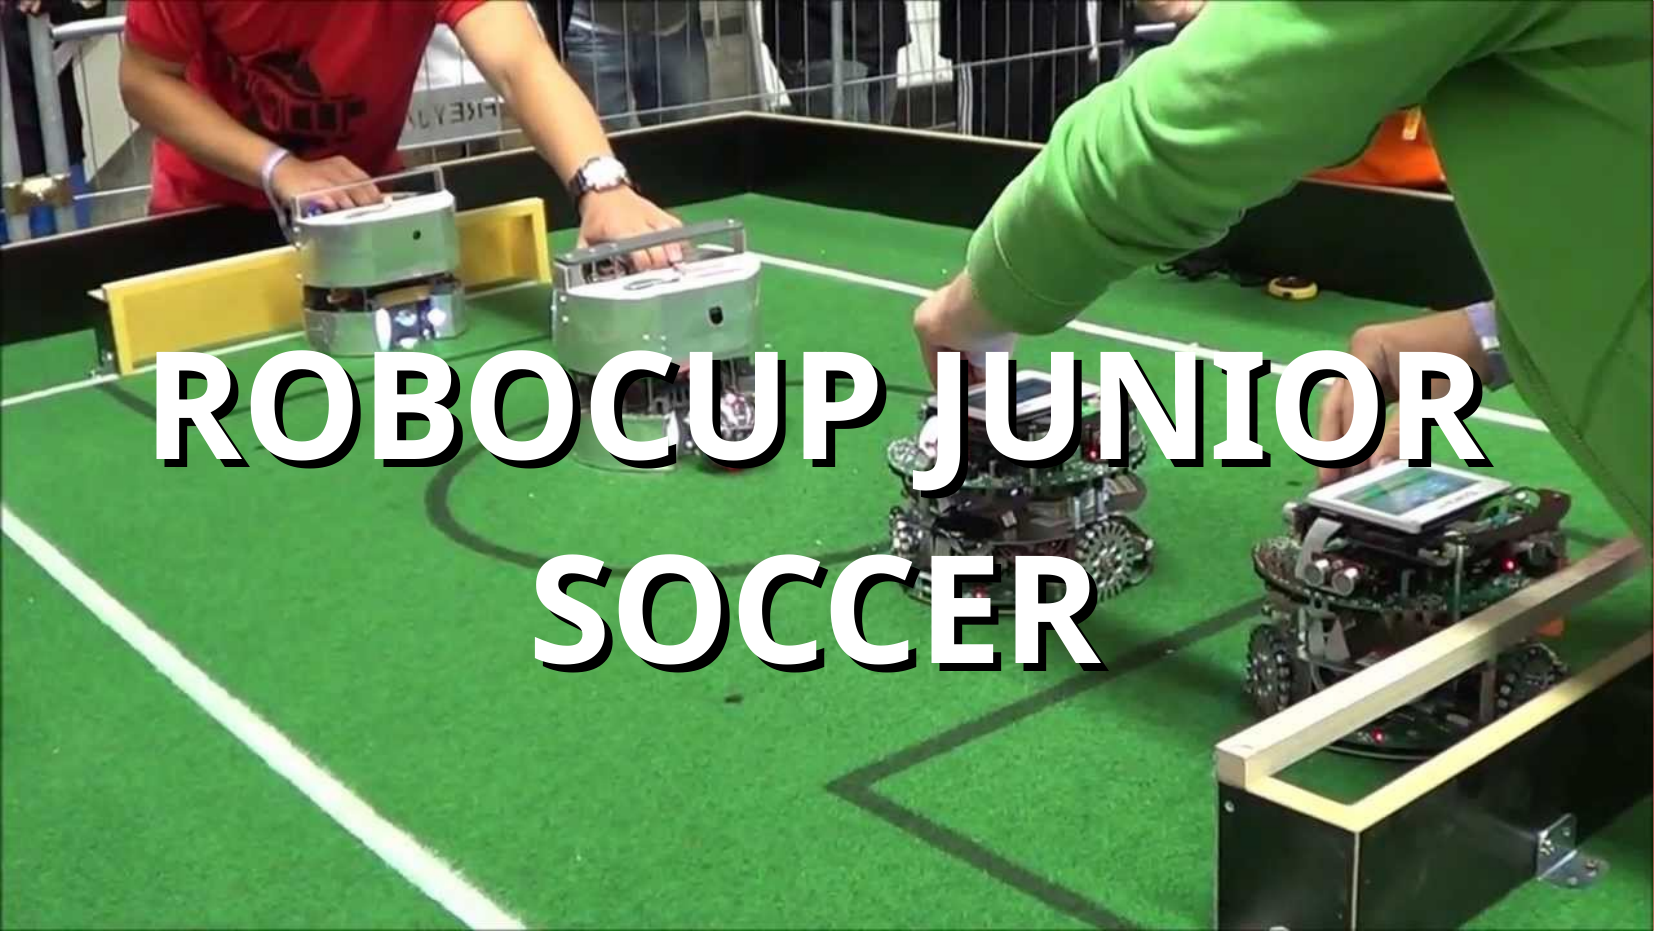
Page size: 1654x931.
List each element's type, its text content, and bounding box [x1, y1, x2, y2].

picture [0, 0, 1654, 931]
title ROBOCUP JUNIOR SOCCER [0, 0, 1630, 898]
